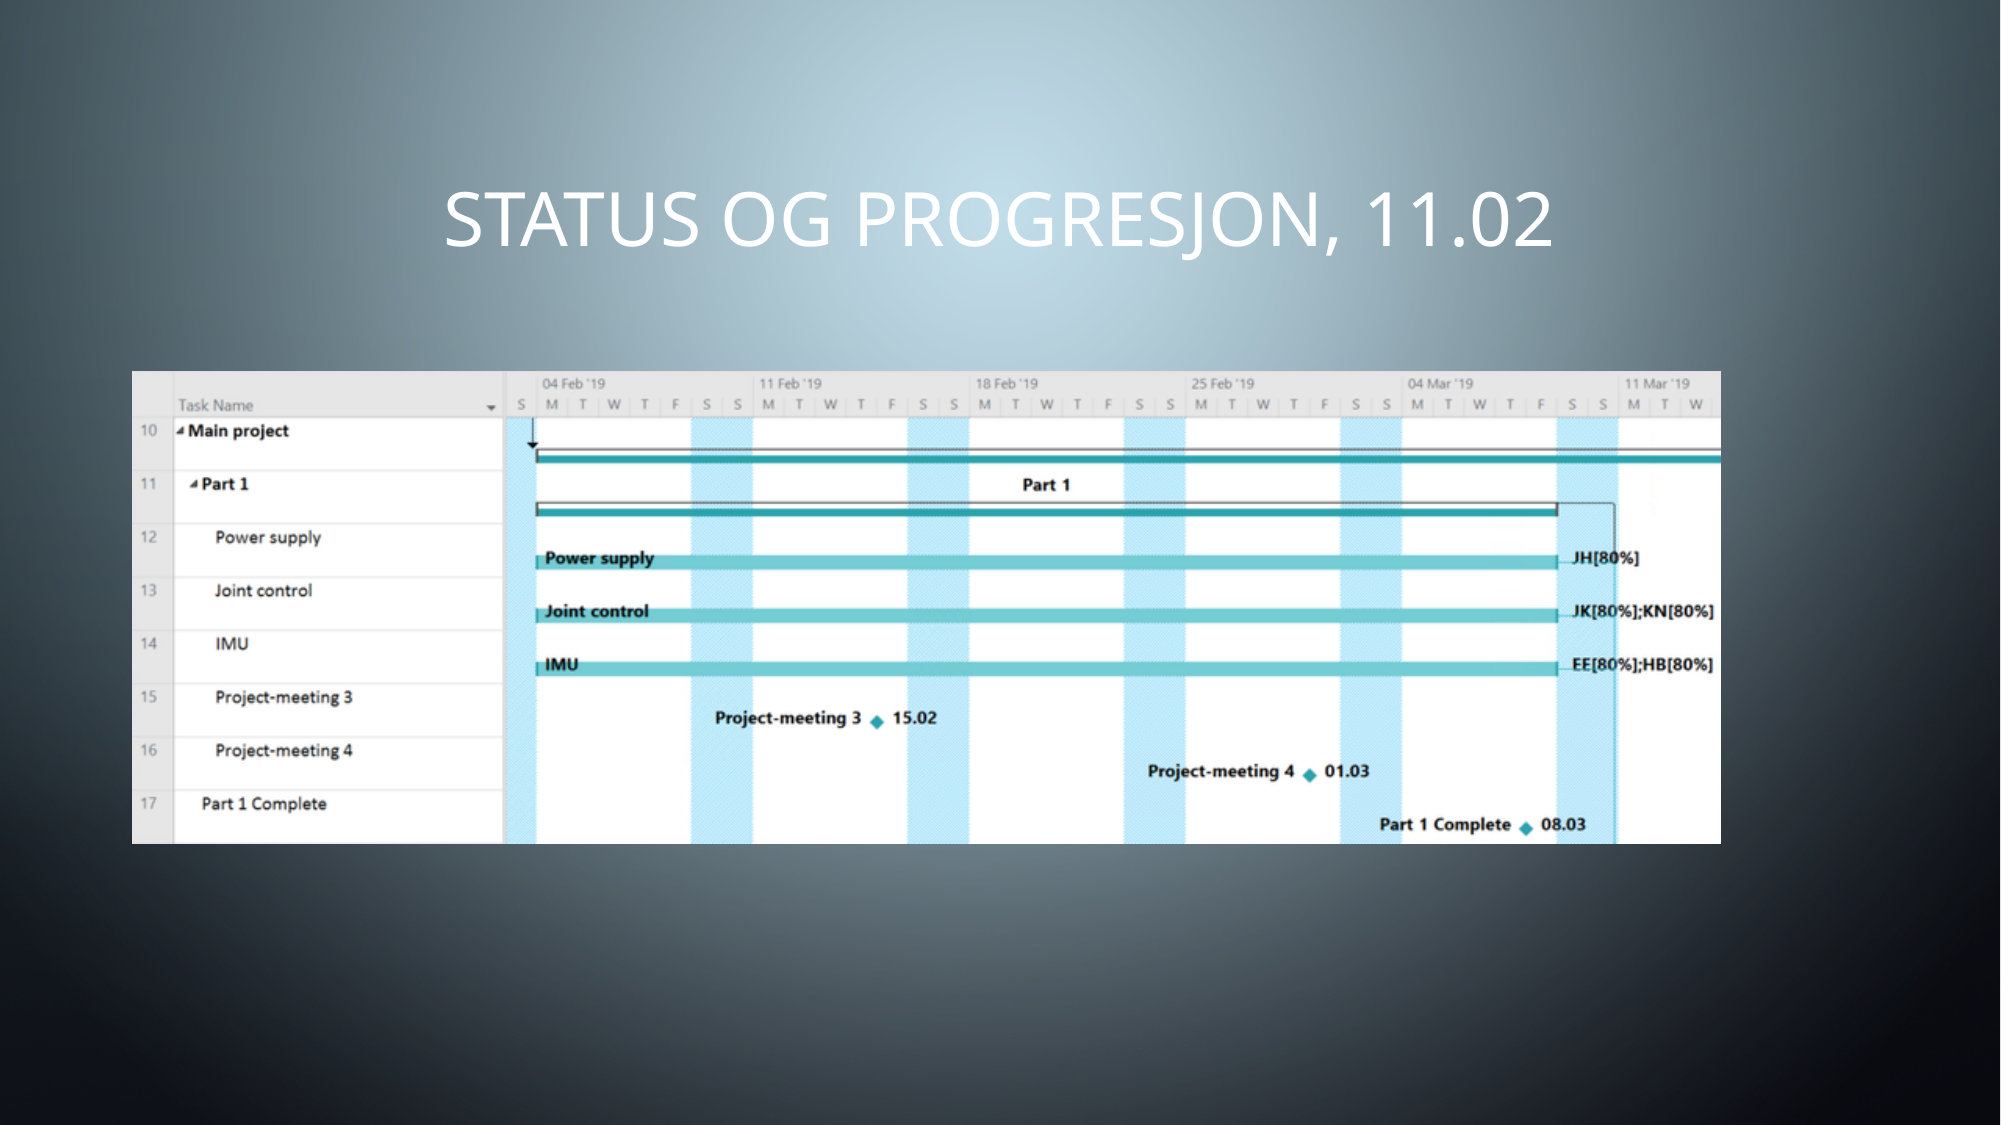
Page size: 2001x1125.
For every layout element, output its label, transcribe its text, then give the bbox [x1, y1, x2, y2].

title Status og progresjon, 11.02 [187, 101, 1813, 344]
picture [0, 0, 2001, 1125]
